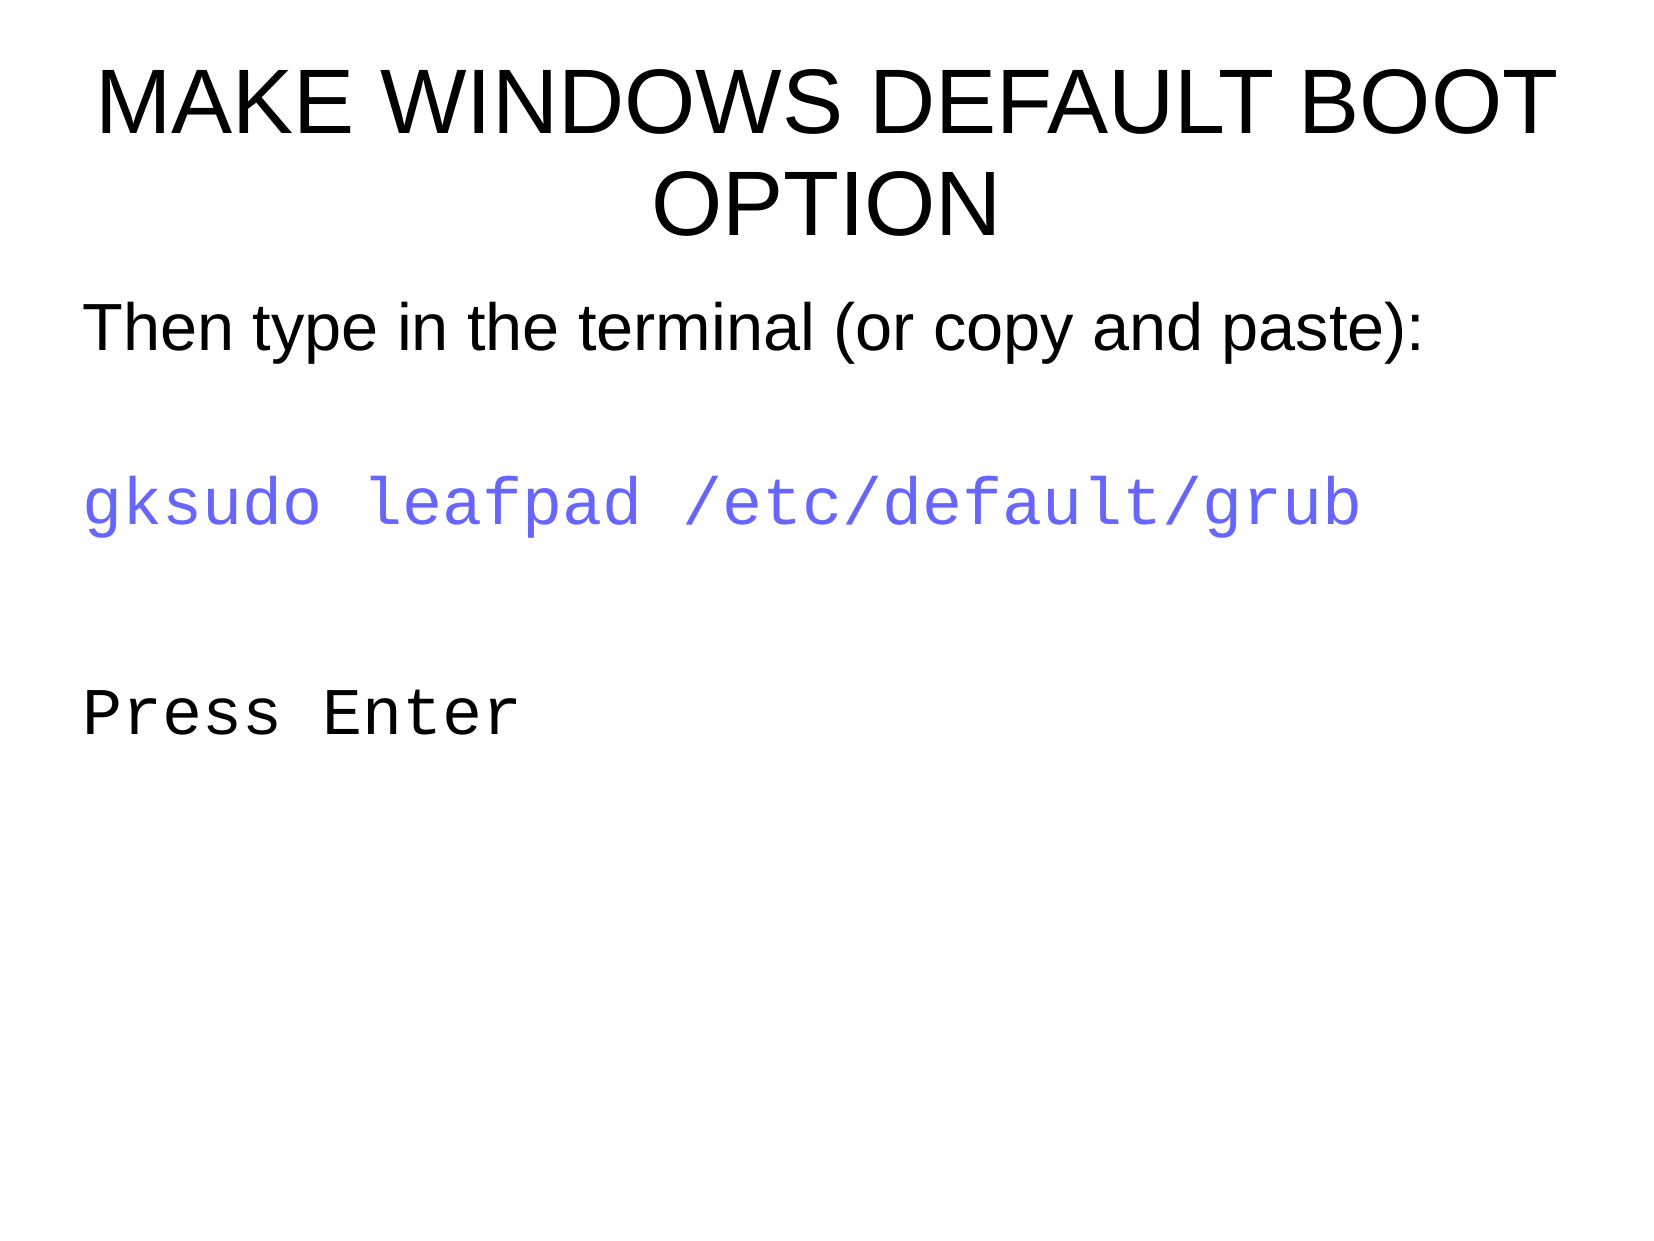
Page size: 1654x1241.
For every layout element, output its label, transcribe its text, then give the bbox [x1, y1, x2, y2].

title MAKE WINDOWS DEFAULT BOOT OPTION [82, 49, 1571, 257]
list Then type in the terminal (or copy and paste): gksudo leafpad /etc/default/grub Press Enter [82, 290, 1571, 1010]
